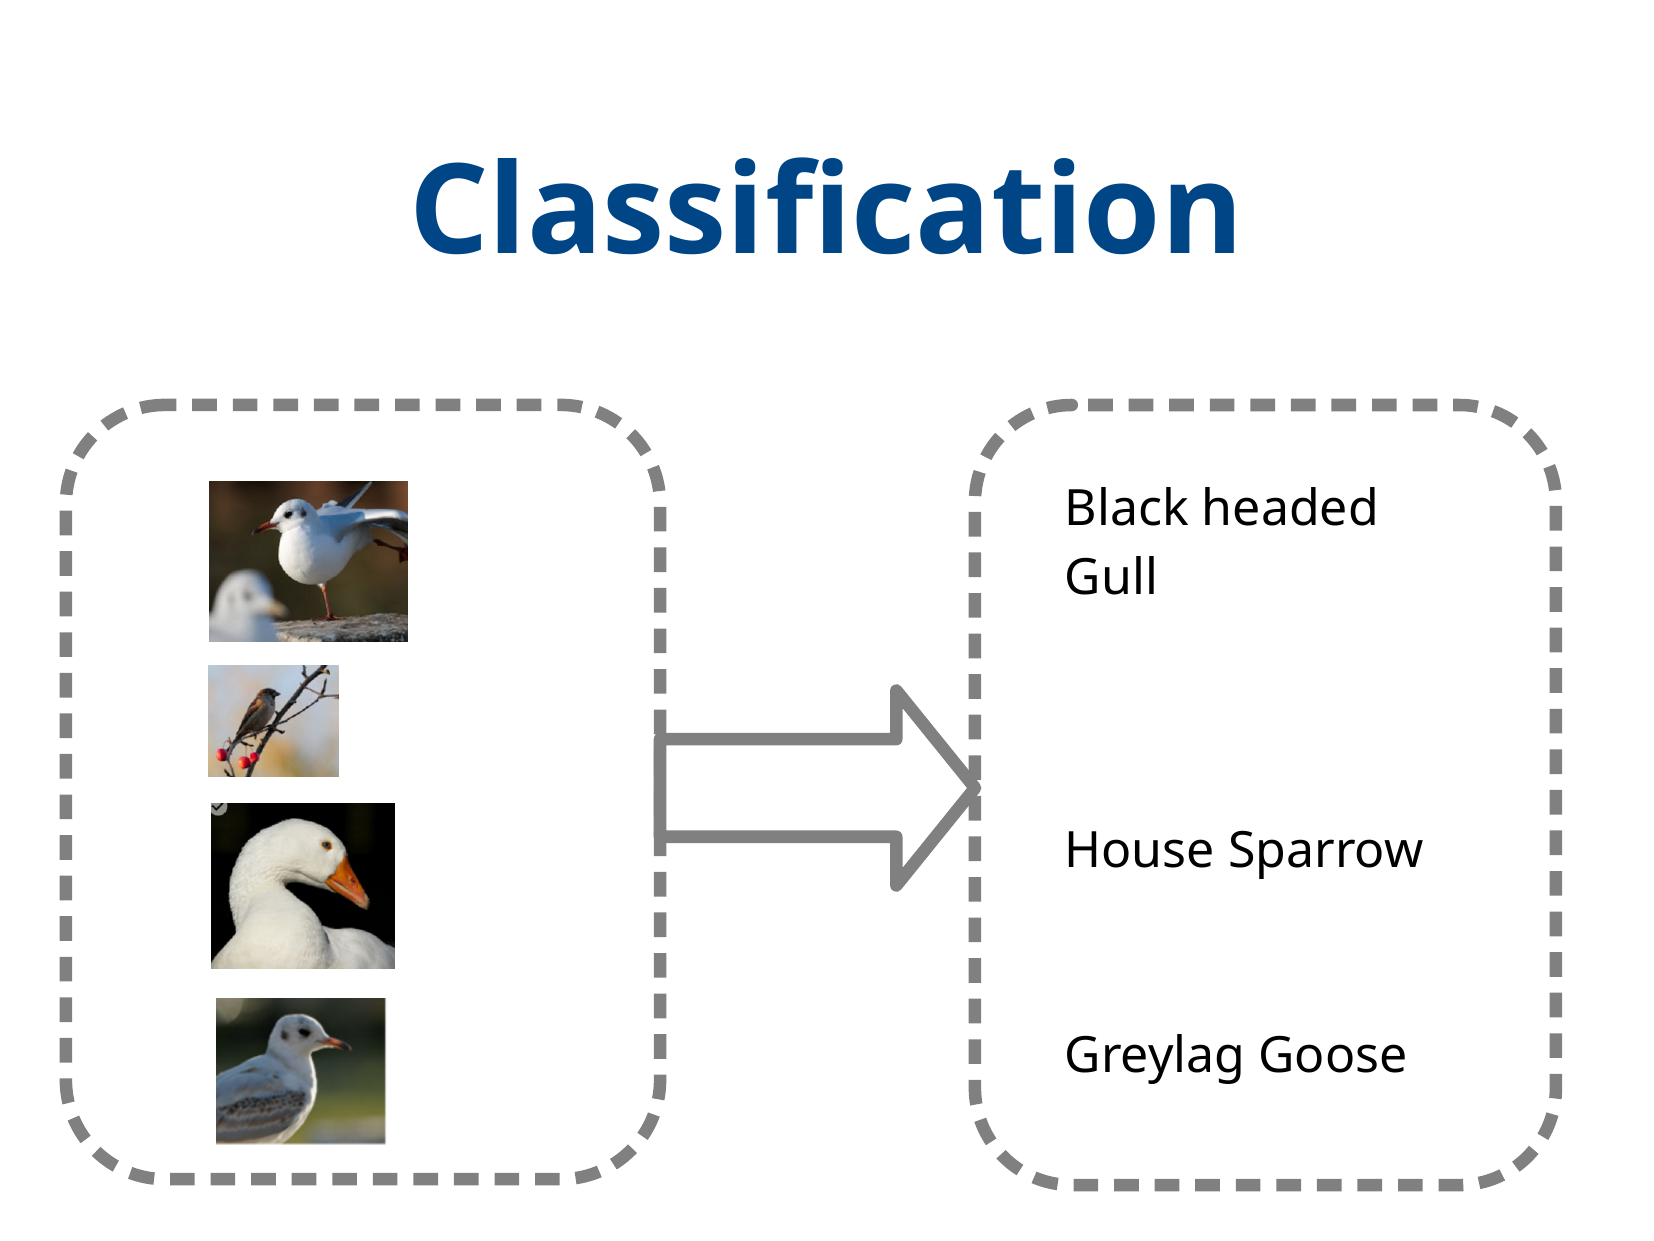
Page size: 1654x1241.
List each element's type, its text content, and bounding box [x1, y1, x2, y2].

picture [208, 665, 339, 777]
picture [211, 803, 395, 969]
text_box [65, 404, 1556, 1186]
text_box Black headed Gull House Sparrow Greylag Goose ? [1050, 465, 1501, 1156]
picture [209, 481, 408, 642]
picture [216, 998, 388, 1145]
title Classification [82, 49, 1571, 360]
